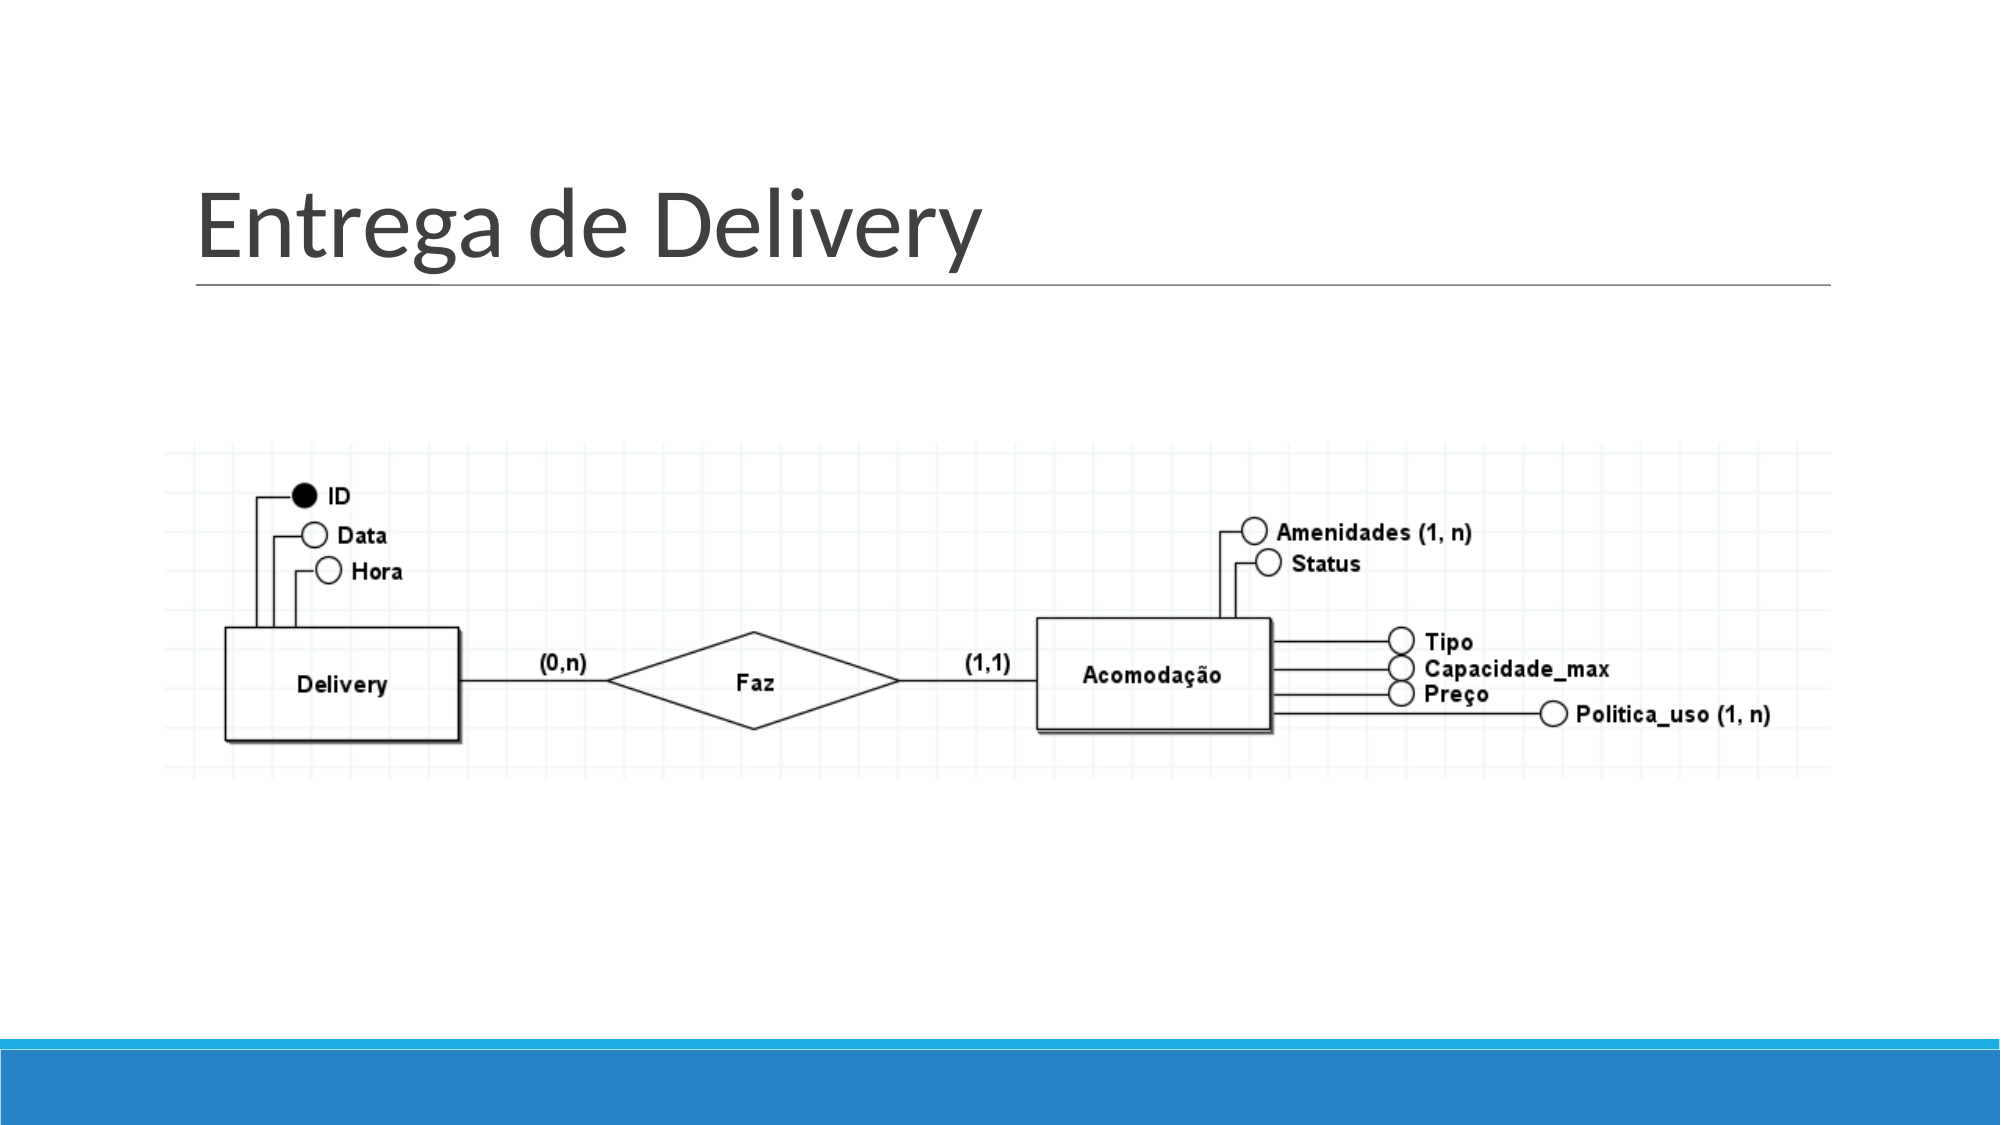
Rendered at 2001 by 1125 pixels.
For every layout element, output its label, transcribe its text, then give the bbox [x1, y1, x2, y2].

text_box Entrega de Delivery [180, 47, 1830, 285]
picture [164, 442, 1831, 779]
